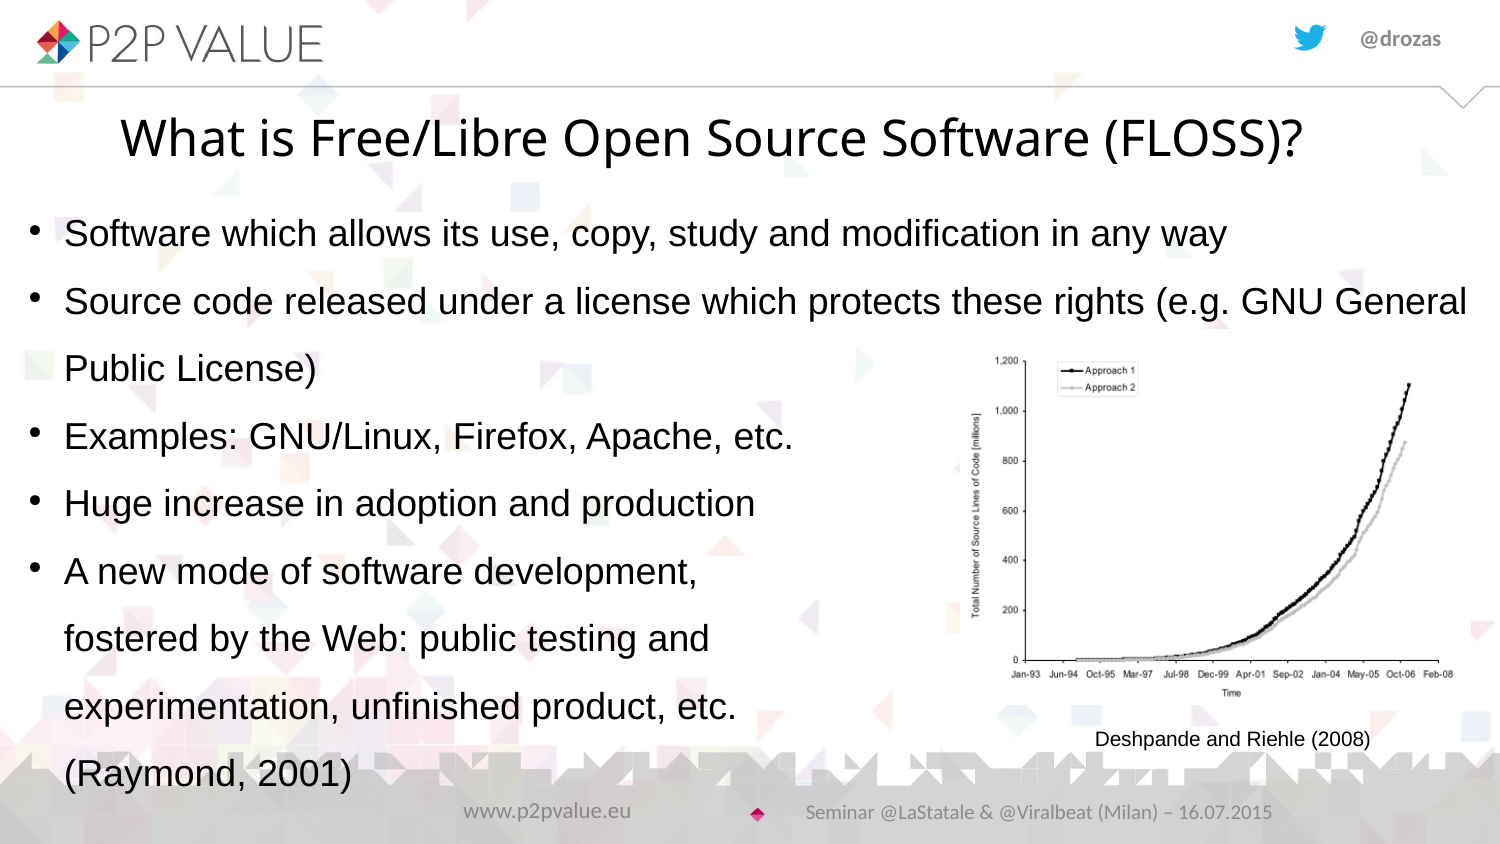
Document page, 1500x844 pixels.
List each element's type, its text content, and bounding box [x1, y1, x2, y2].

picture [0, 0, 1500, 844]
text_box Deshpande and Riehle (2008) [1080, 720, 1441, 788]
subtitle Software which allows its use, copy, study and modification in any way Source code released under a license which protects these rights (e.g. GNU General Public License) Examples: GNU/Linux, Firefox, Apache, etc. Huge increase in adoption and production A new mode of software development, fostered by the Web: public testing and experimentation, unfinished product, etc. (Raymond, 2001) [15, 180, 1496, 826]
text_box Seminar @LaStatale & @Viralbeat (Milan) – 16.07.2015 [792, 788, 1485, 834]
text_box www.p2pvalue.eu [456, 789, 675, 829]
title What is Free/Libre Open Source Software (FLOSS)? [60, 92, 1366, 180]
text_box @drozas [1333, 15, 1455, 60]
